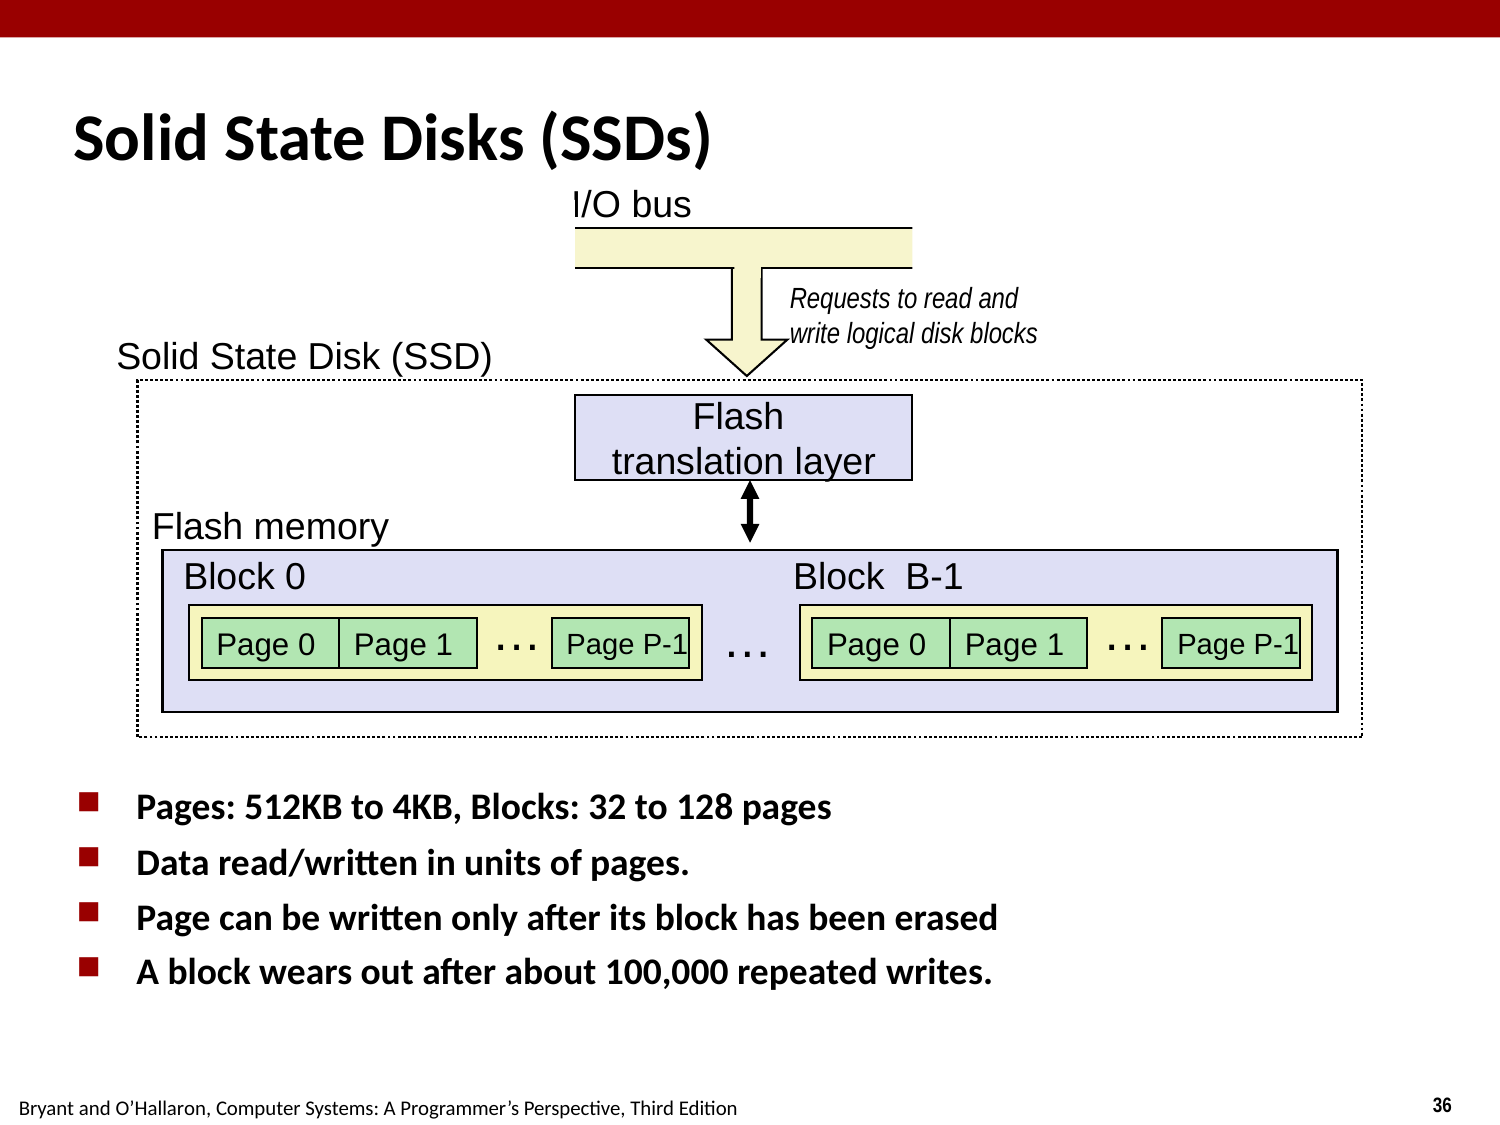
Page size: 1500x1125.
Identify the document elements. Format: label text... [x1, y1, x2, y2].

text_box Solid State Disk (SSD) [101, 324, 508, 385]
text_box Requests to read and write logical disk blocks [774, 271, 1125, 357]
text_box Flash memory [137, 494, 404, 555]
title Solid State Disks (SSDs) [58, 71, 1304, 197]
text_box Block 0 [168, 555, 321, 605]
text_box Block B-1 [778, 544, 979, 605]
text_box … [476, 592, 557, 668]
text_box Page 1 [949, 617, 1087, 668]
text_box … [1087, 592, 1168, 668]
text_box Page P-1 [1168, 617, 1300, 668]
text_box Page 0 [812, 617, 949, 668]
text_box I/O bus [556, 172, 707, 233]
list Pages: 512KB to 4KB, Blocks: 32 to 128 pages Data read/written in units of pages. Page can be written only after its block has been erased A block wears out after about 100,000 repeated writes. [65, 774, 1361, 1088]
text_box … [707, 599, 788, 675]
text_box Flash translation layer [575, 394, 913, 481]
text_box [499, 192, 988, 377]
text_box [162, 549, 1338, 713]
text_box Page P-1 [557, 617, 690, 668]
text_box Page 0 [201, 617, 339, 668]
text_box Page 1 [339, 617, 476, 668]
